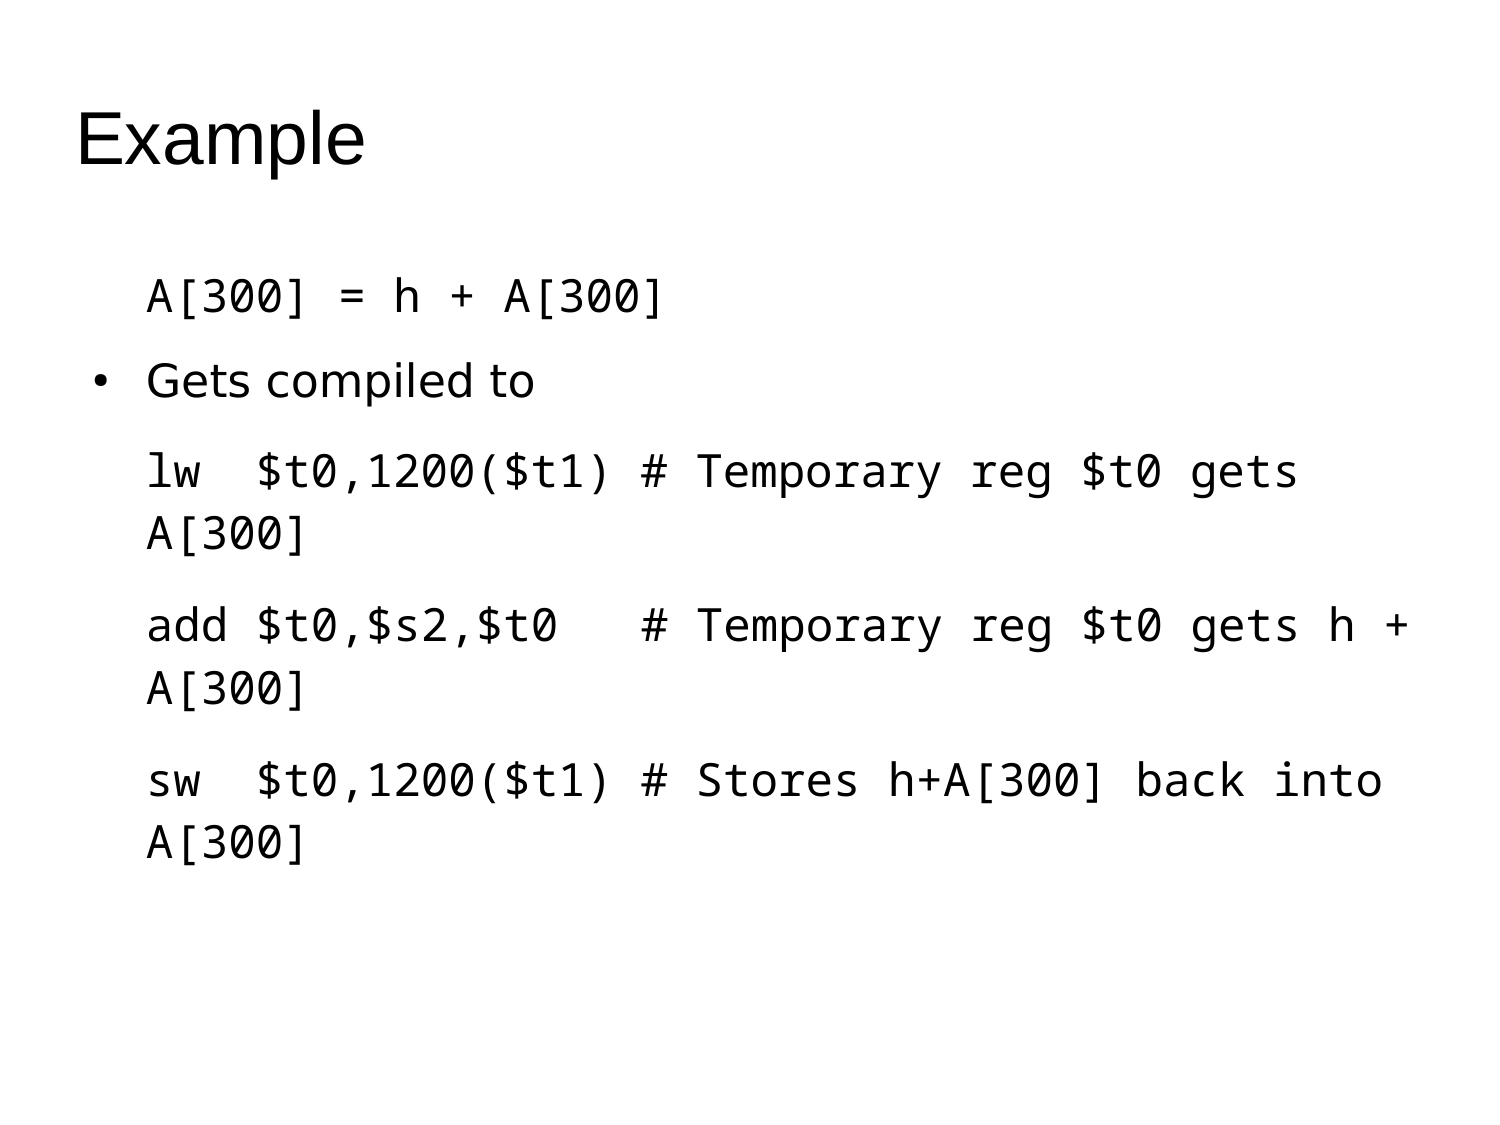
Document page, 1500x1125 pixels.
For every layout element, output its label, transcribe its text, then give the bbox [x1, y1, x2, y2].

title Example [75, 44, 1425, 233]
list A[300] = h + A[300] Gets compiled to lw $t0,1200($t1) # Temporary reg $t0 gets A[300] add $t0,$s2,$t0 # Temporary reg $t0 gets h + A[300] sw $t0,1200($t1) # Stores h+A[300] back into A[300] [75, 263, 1425, 916]
